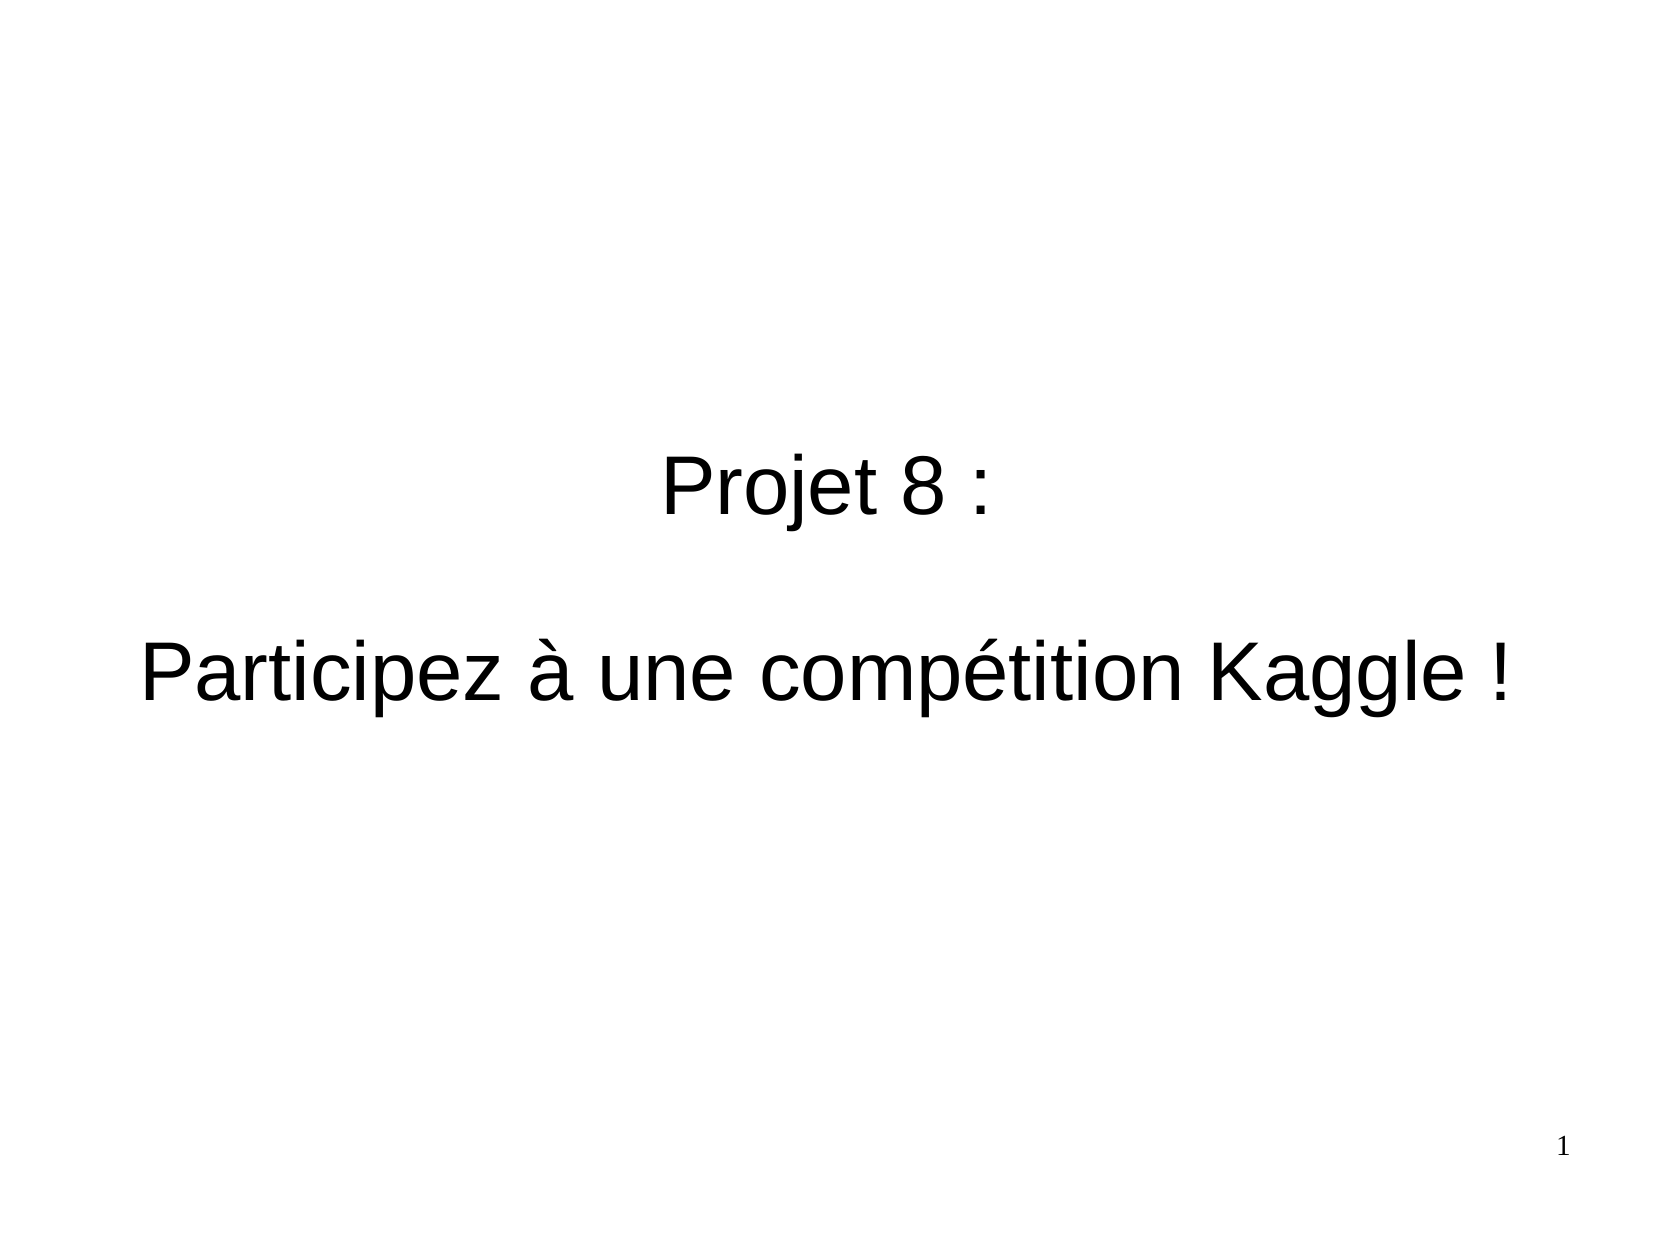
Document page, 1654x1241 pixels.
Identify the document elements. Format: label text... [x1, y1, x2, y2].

subtitle Projet 8 : Participez à une compétition Kaggle ! [82, 49, 1571, 1109]
